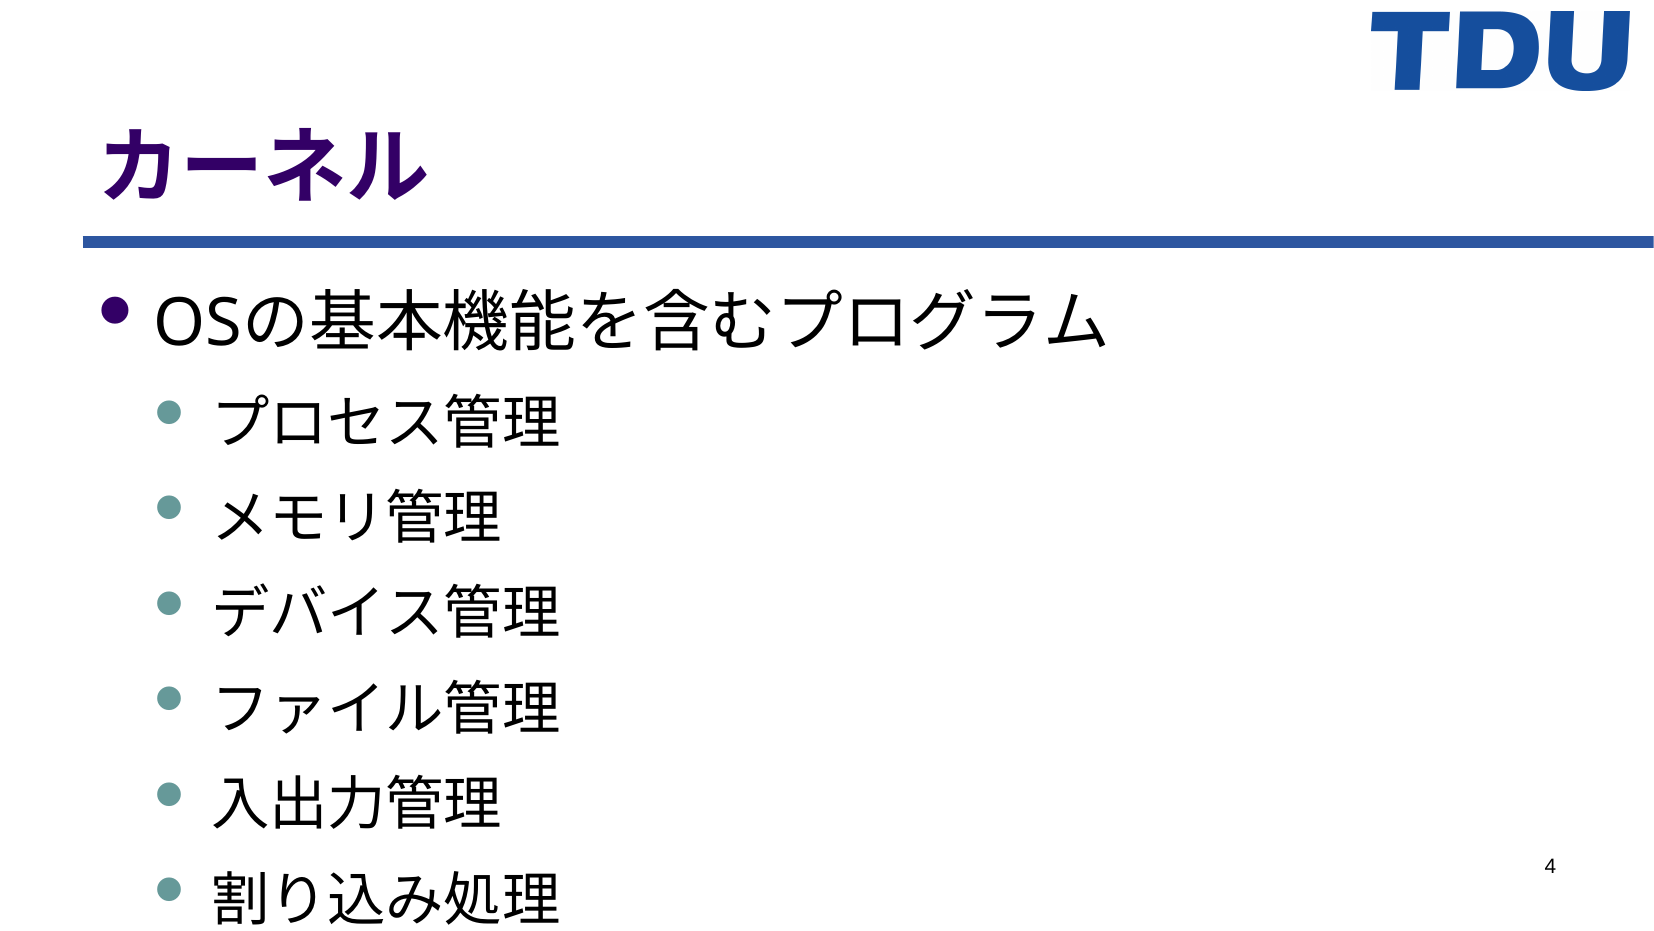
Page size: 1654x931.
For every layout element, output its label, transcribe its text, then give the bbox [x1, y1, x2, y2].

picture [1371, 11, 1630, 91]
list OSの基本機能を含むプログラム プロセス管理 メモリ管理 デバイス管理 ファイル管理 入出力管理 割り込み処理 システムコールルーチン [82, 259, 1571, 807]
title カーネル [82, 51, 1571, 228]
